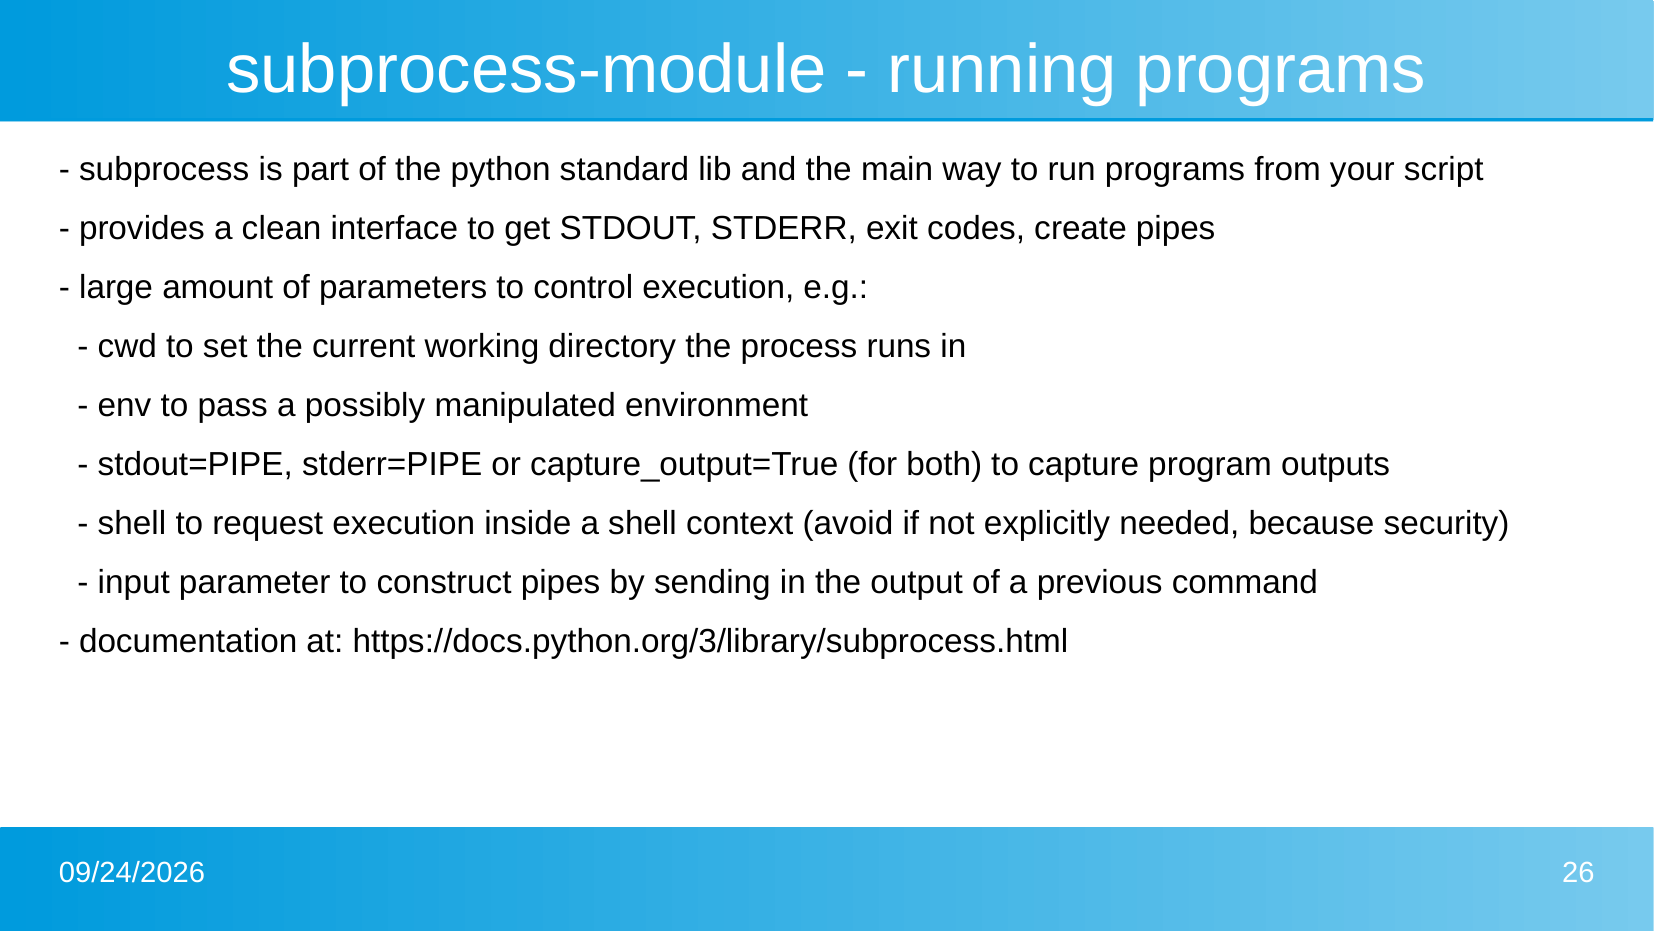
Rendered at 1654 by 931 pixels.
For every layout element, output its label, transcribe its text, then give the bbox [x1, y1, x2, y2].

title subprocess-module - running programs [59, 29, 1595, 108]
list - subprocess is part of the python standard lib and the main way to run programs from your script - provides a clean interface to get STDOUT, STDERR, exit codes, create pipes - large amount of parameters to control execution, e.g.: - cwd to set the current working directory the process runs in - env to pass a possibly manipulated environment - stdout=PIPE, stderr=PIPE or capture_output=True (for both) to capture program outputs - shell to request execution inside a shell context (avoid if not explicitly needed, because security) - input parameter to construct pipes by sending in the output of a previous command - documentation at: https://docs.python.org/3/library/subprocess.html [59, 150, 1595, 741]
